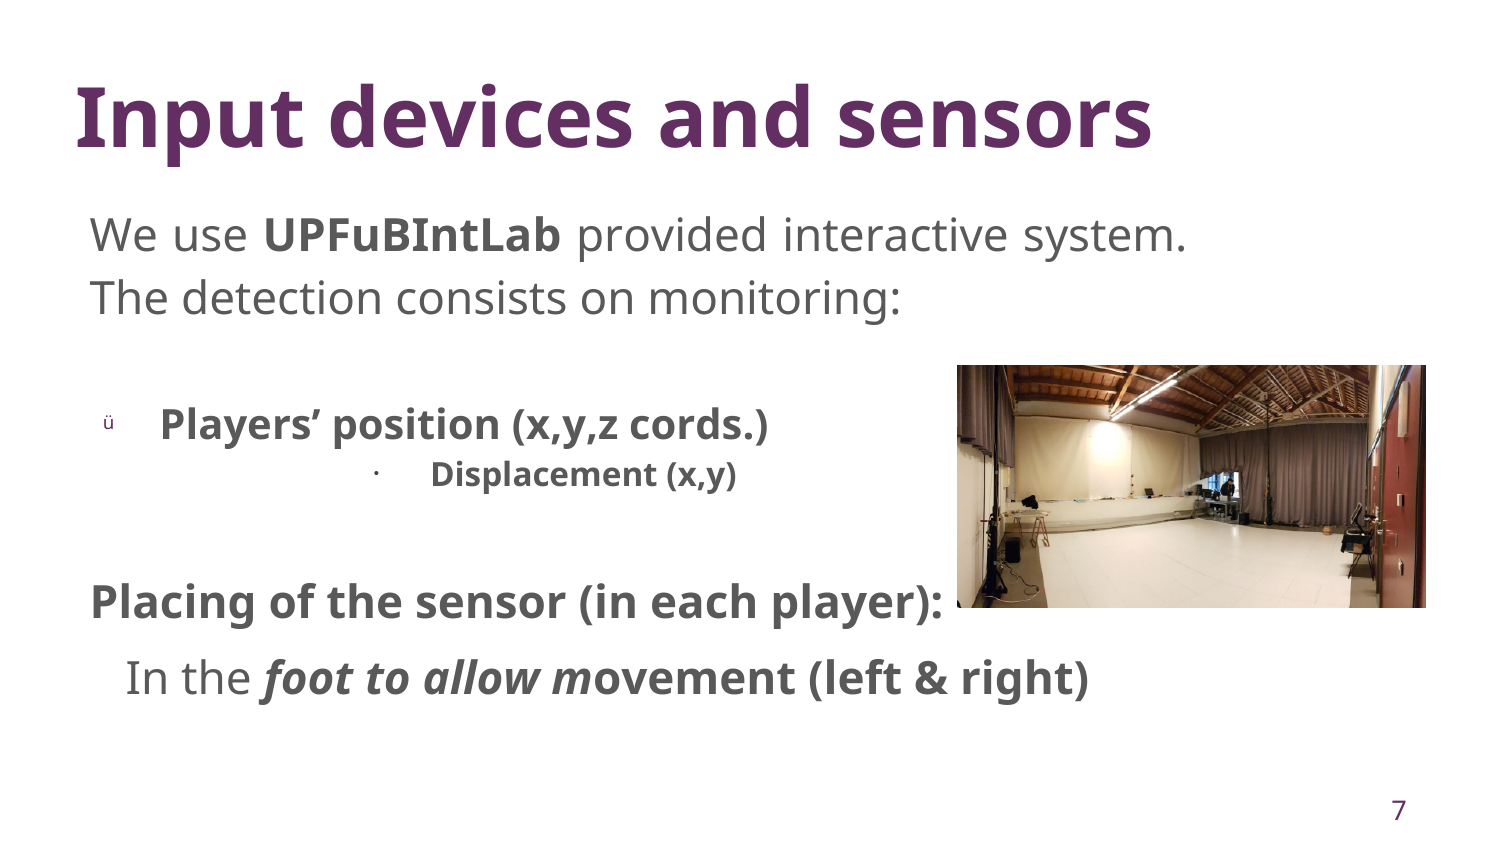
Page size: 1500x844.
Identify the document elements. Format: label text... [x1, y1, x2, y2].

text_box Placing of the sensor (in each player): In the foot to allow movement (left & right) [75, 564, 1233, 714]
text_box Input devices and sensors [75, 23, 1285, 165]
picture [957, 365, 1426, 608]
text_box We use UPFuBIntLab provided interactive system. The detection consists on monitoring: [75, 197, 1233, 347]
text_box Players’ position (x,y,z cords.) Displacement (x,y) [73, 390, 973, 539]
text_box [1391, 779, 1482, 844]
